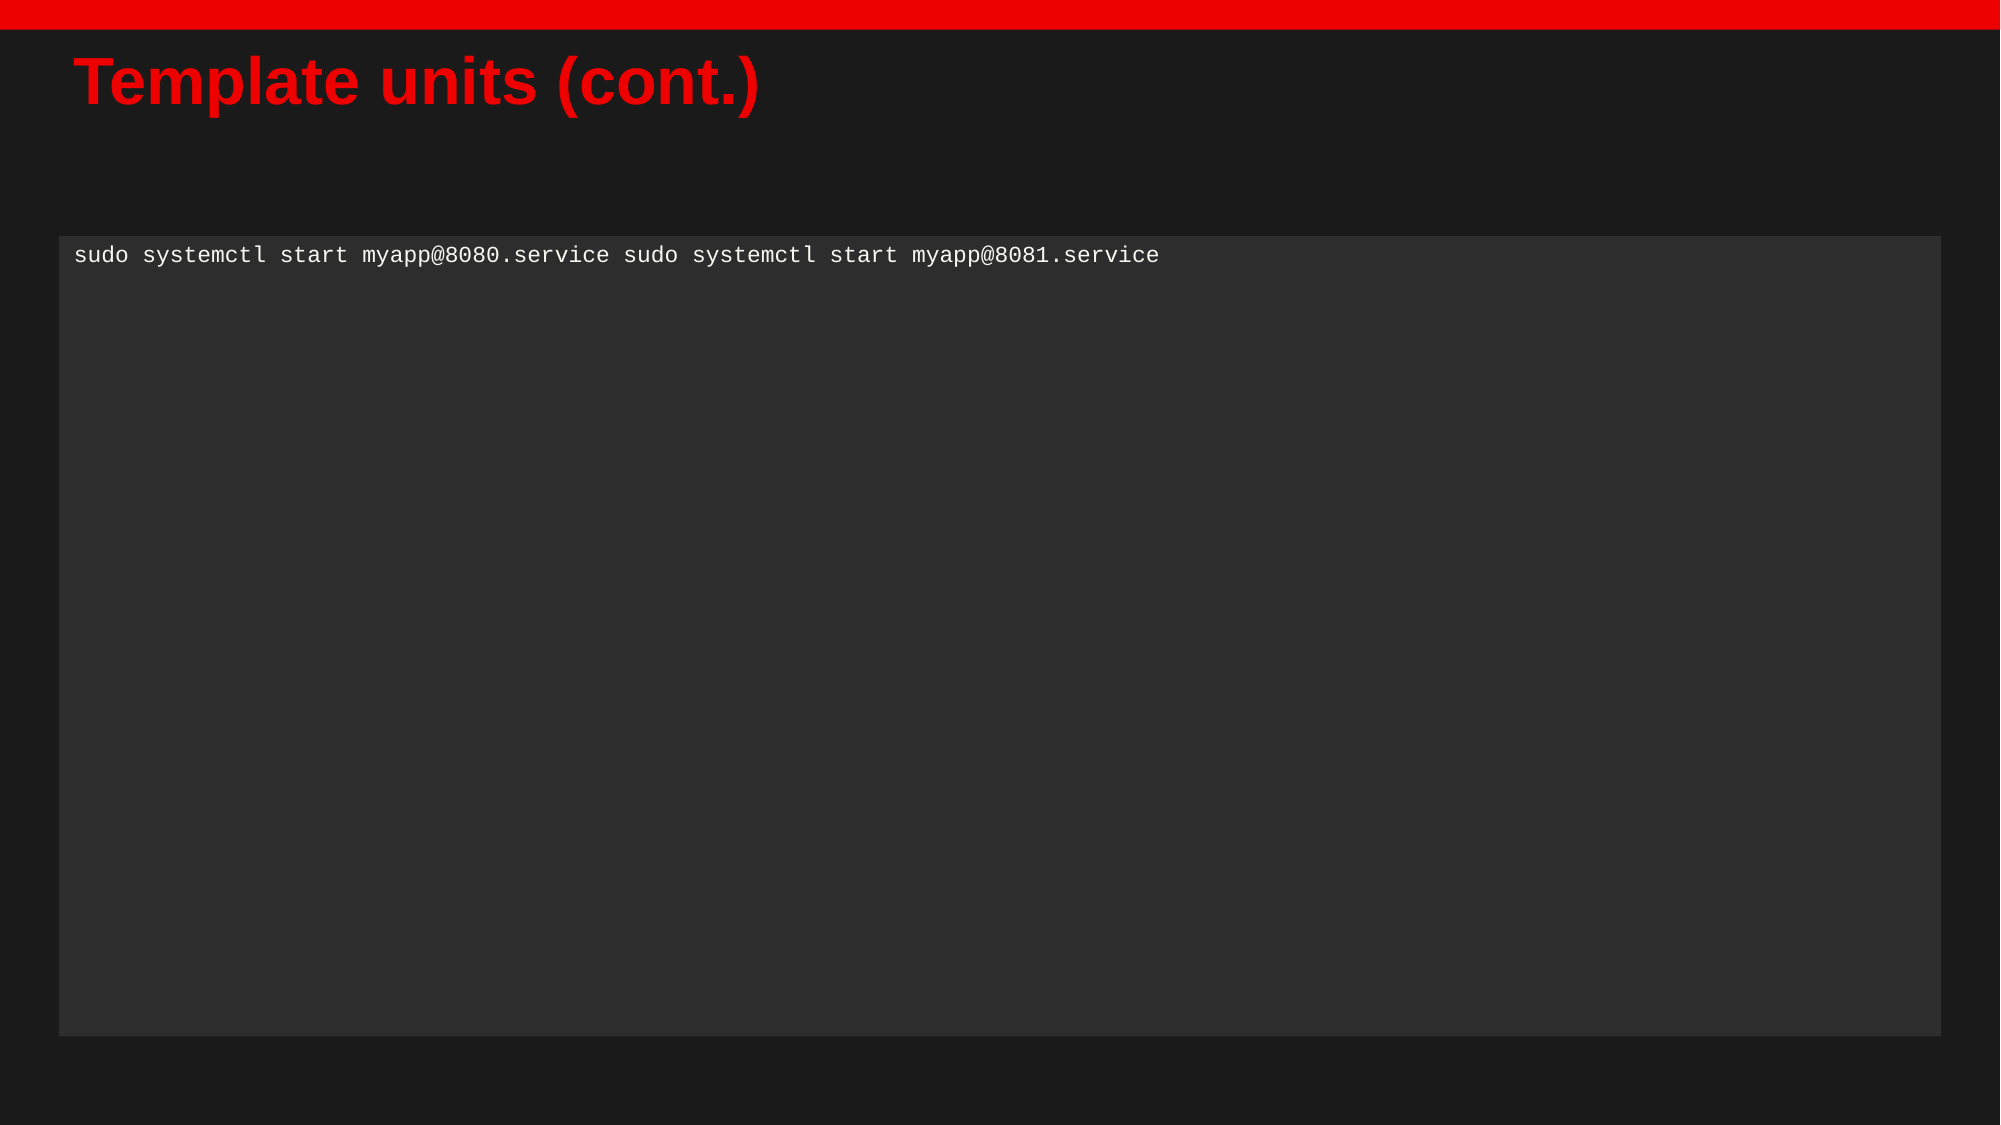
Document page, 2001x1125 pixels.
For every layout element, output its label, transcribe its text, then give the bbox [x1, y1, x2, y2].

text_box Template units (cont.) [59, 36, 1942, 208]
text_box [0, 0, 2001, 30]
text_box sudo systemctl start myapp@8080.service sudo systemctl start myapp@8081.service [59, 236, 1942, 1037]
